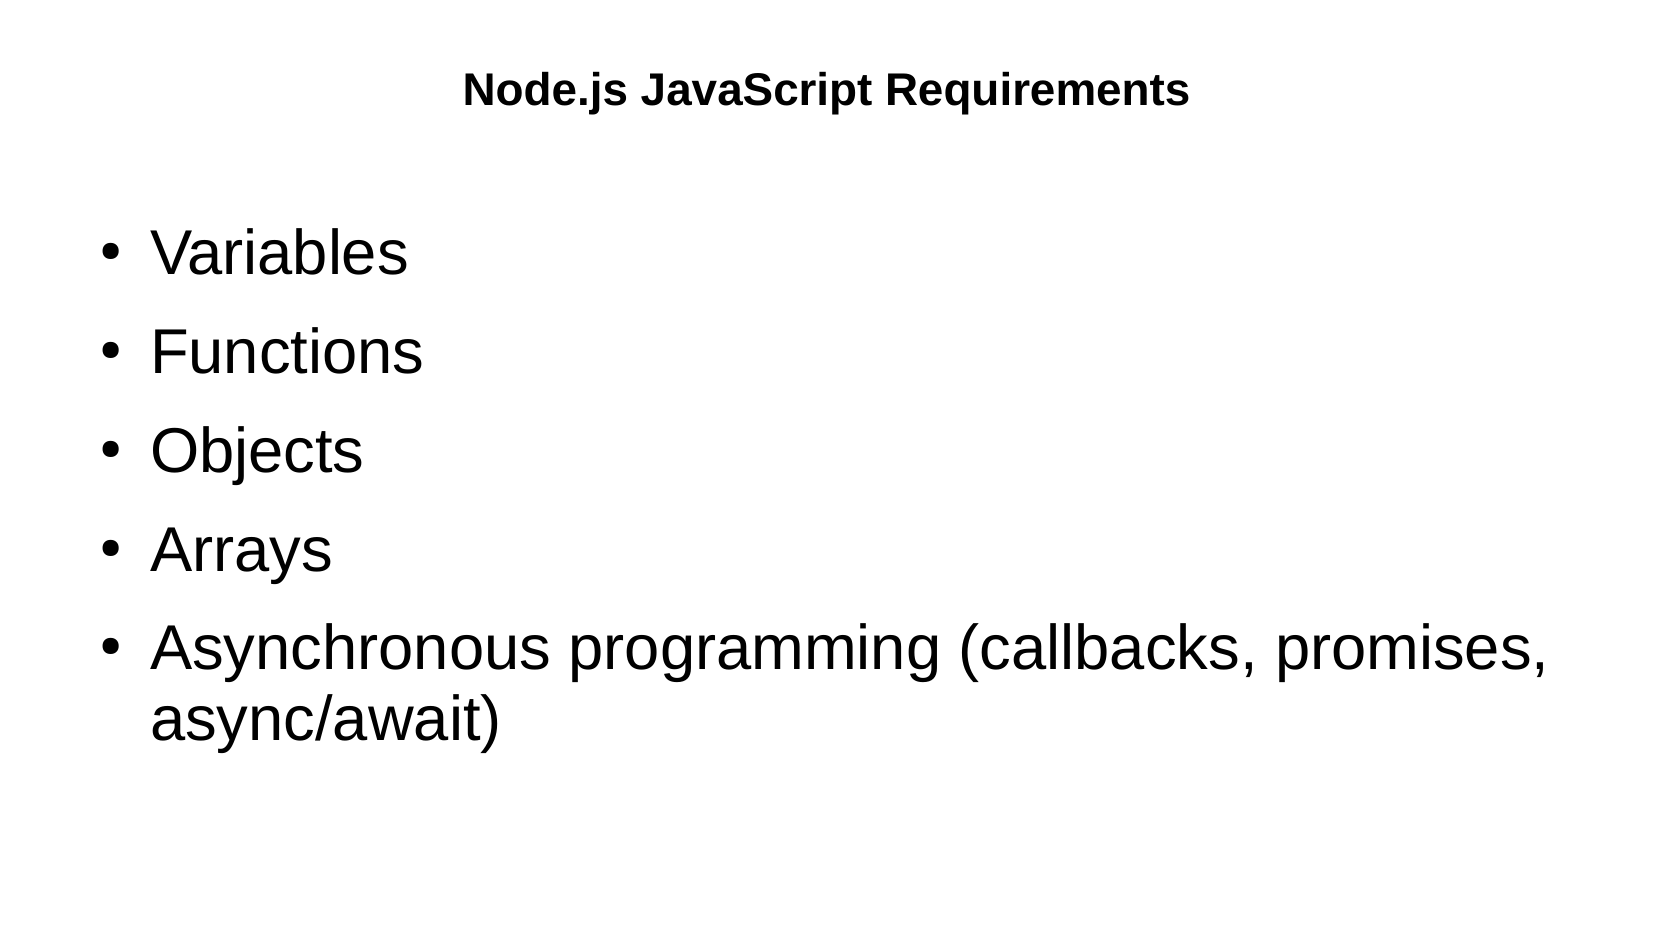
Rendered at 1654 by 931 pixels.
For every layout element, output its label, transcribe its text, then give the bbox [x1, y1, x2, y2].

title Node.js JavaScript Requirements [82, 37, 1571, 193]
list Variables Functions Objects Arrays Asynchronous programming (callbacks, promises, async/await) [82, 217, 1571, 758]
